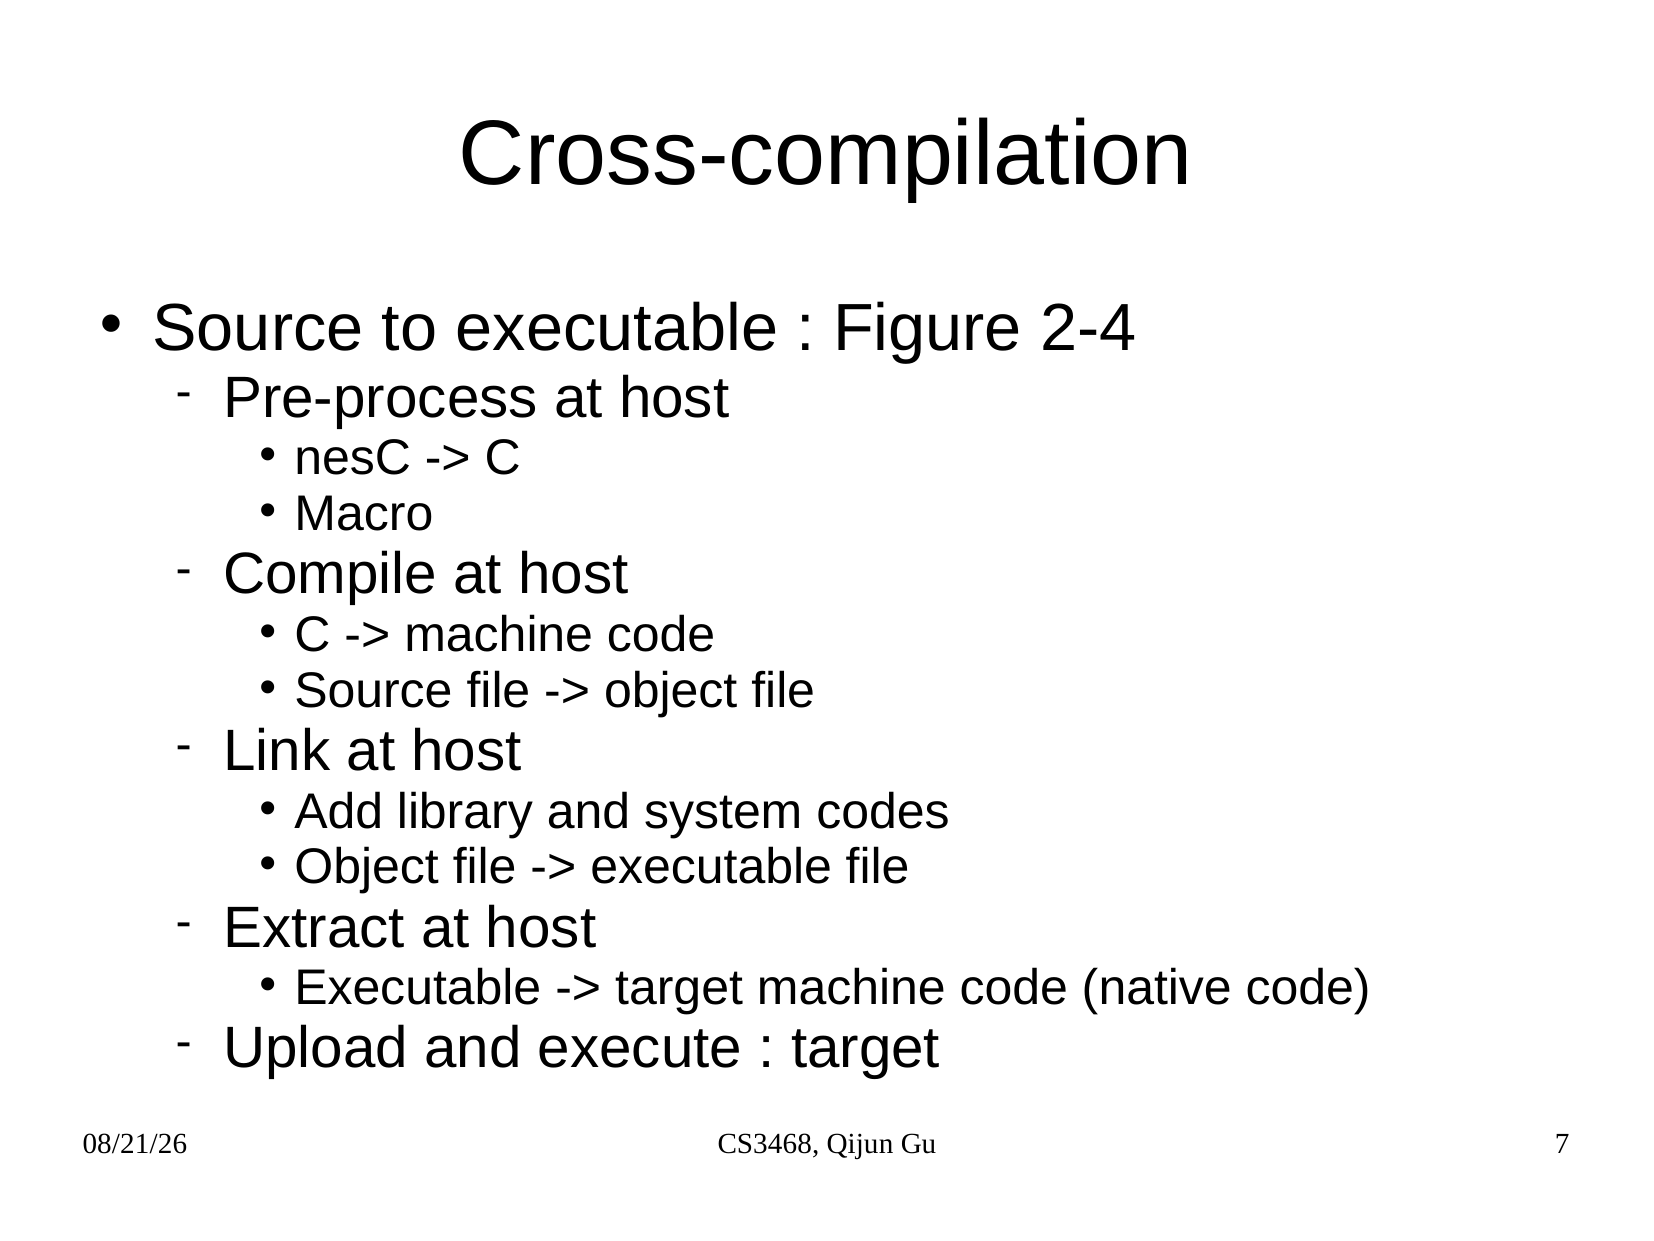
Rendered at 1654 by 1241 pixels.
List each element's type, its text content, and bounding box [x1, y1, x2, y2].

list Source to executable : Figure 2-4 Pre-process at host nesC -> C Macro Compile at host C -> machine code Source file -> object file Link at host Add library and system codes Object file -> executable file Extract at host Executable -> target machine code (native code) Upload and execute : target [82, 290, 1571, 1165]
title Cross-compilation [82, 56, 1571, 249]
